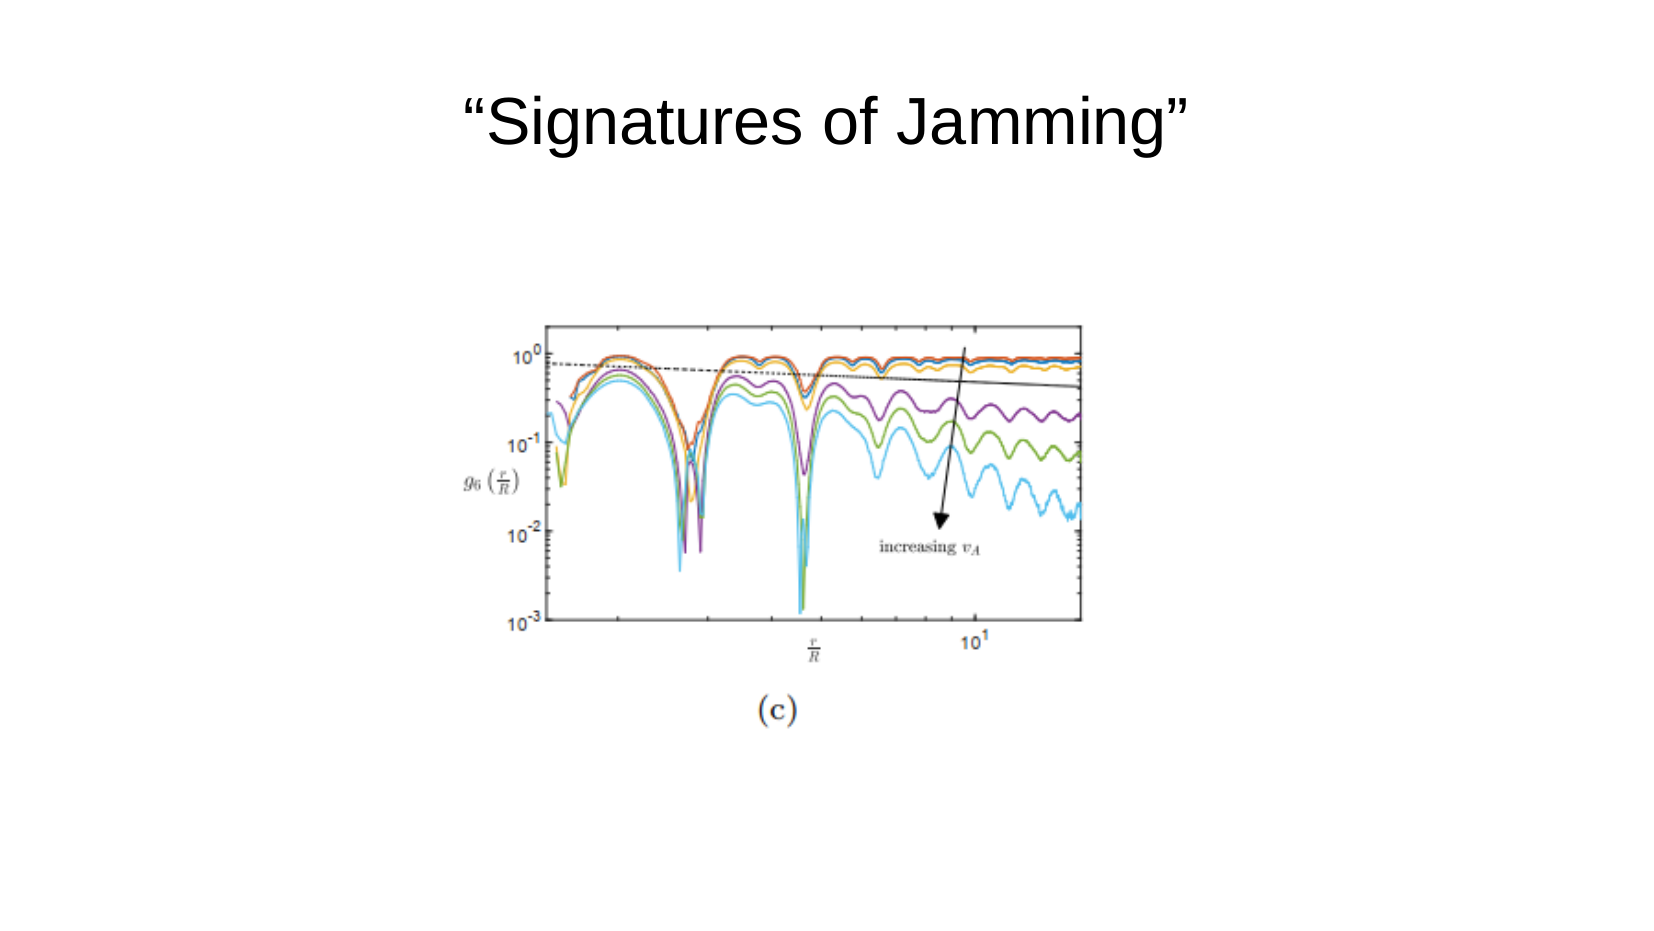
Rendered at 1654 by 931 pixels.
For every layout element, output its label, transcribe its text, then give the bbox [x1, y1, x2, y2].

picture [413, 266, 1093, 768]
title “Signatures of Jamming” [82, 37, 1571, 207]
